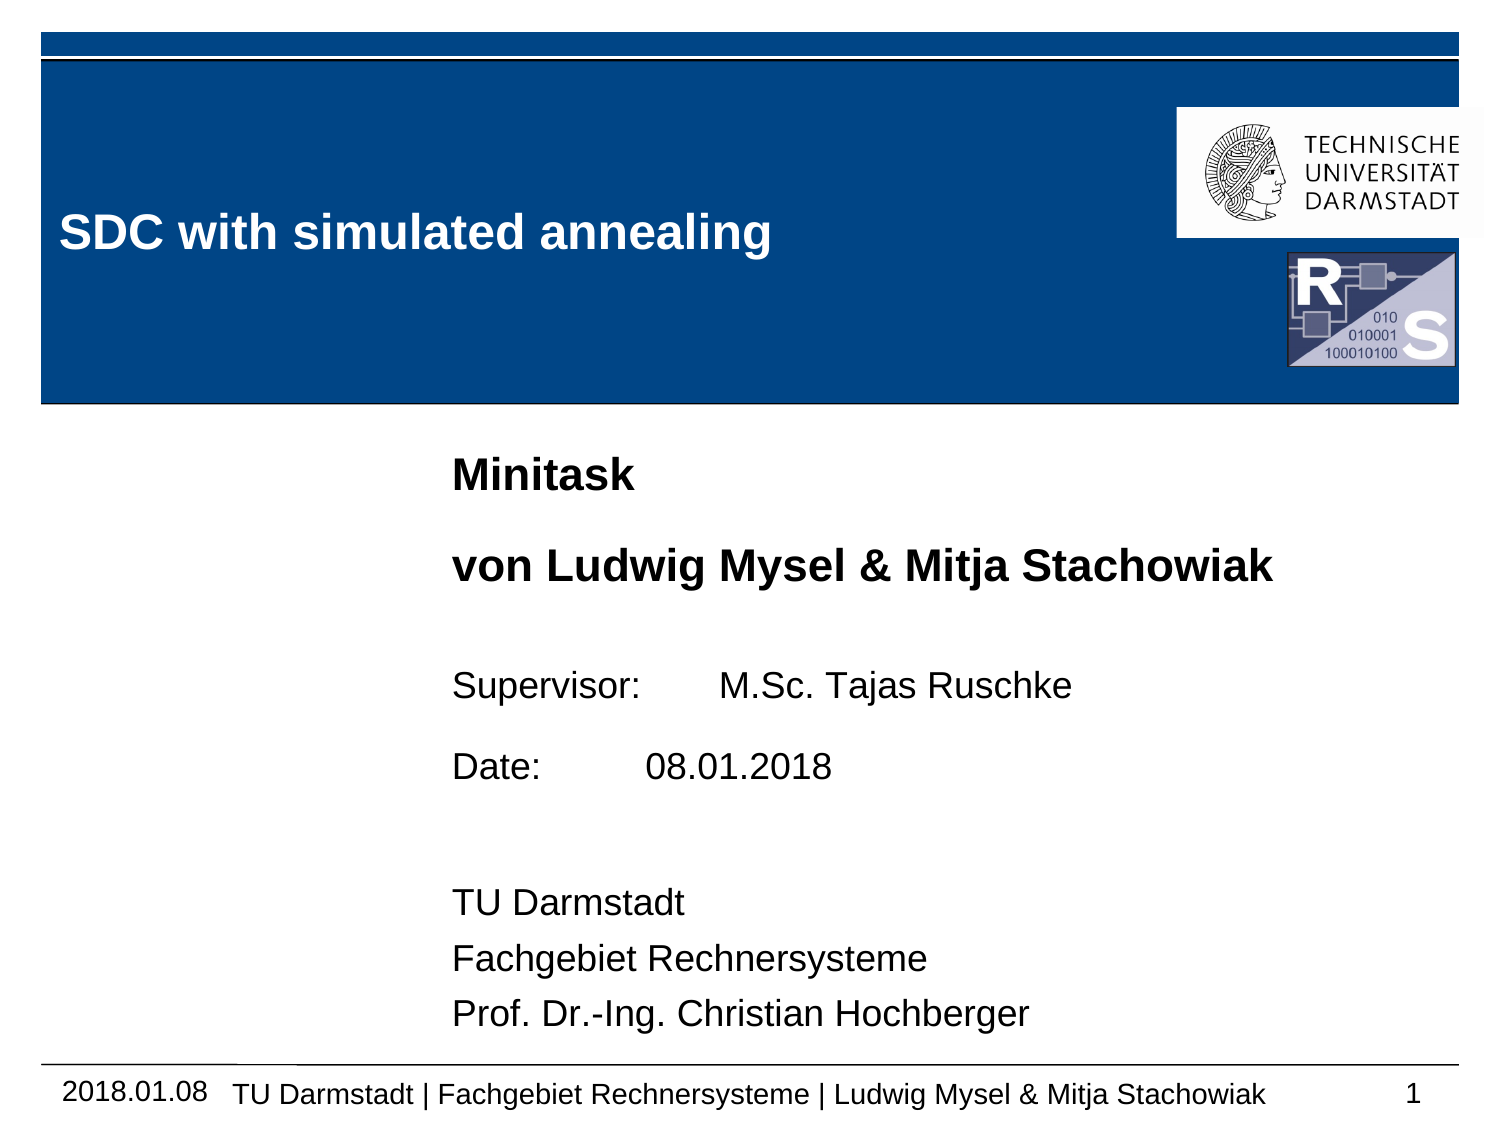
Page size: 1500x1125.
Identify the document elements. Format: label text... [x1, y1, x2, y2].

picture [1176, 107, 1484, 238]
list Minitask von Ludwig Mysel & Mitja Stachowiak Supervisor: M.Sc. Tajas Ruschke Date: 08.01.2018 TU Darmstadt Fachgebiet Rechnersysteme Prof. Dr.-Ing. Christian Hochberger [436, 436, 1459, 1047]
title SDC with simulated annealing [58, 80, 1146, 379]
picture [1287, 252, 1456, 367]
